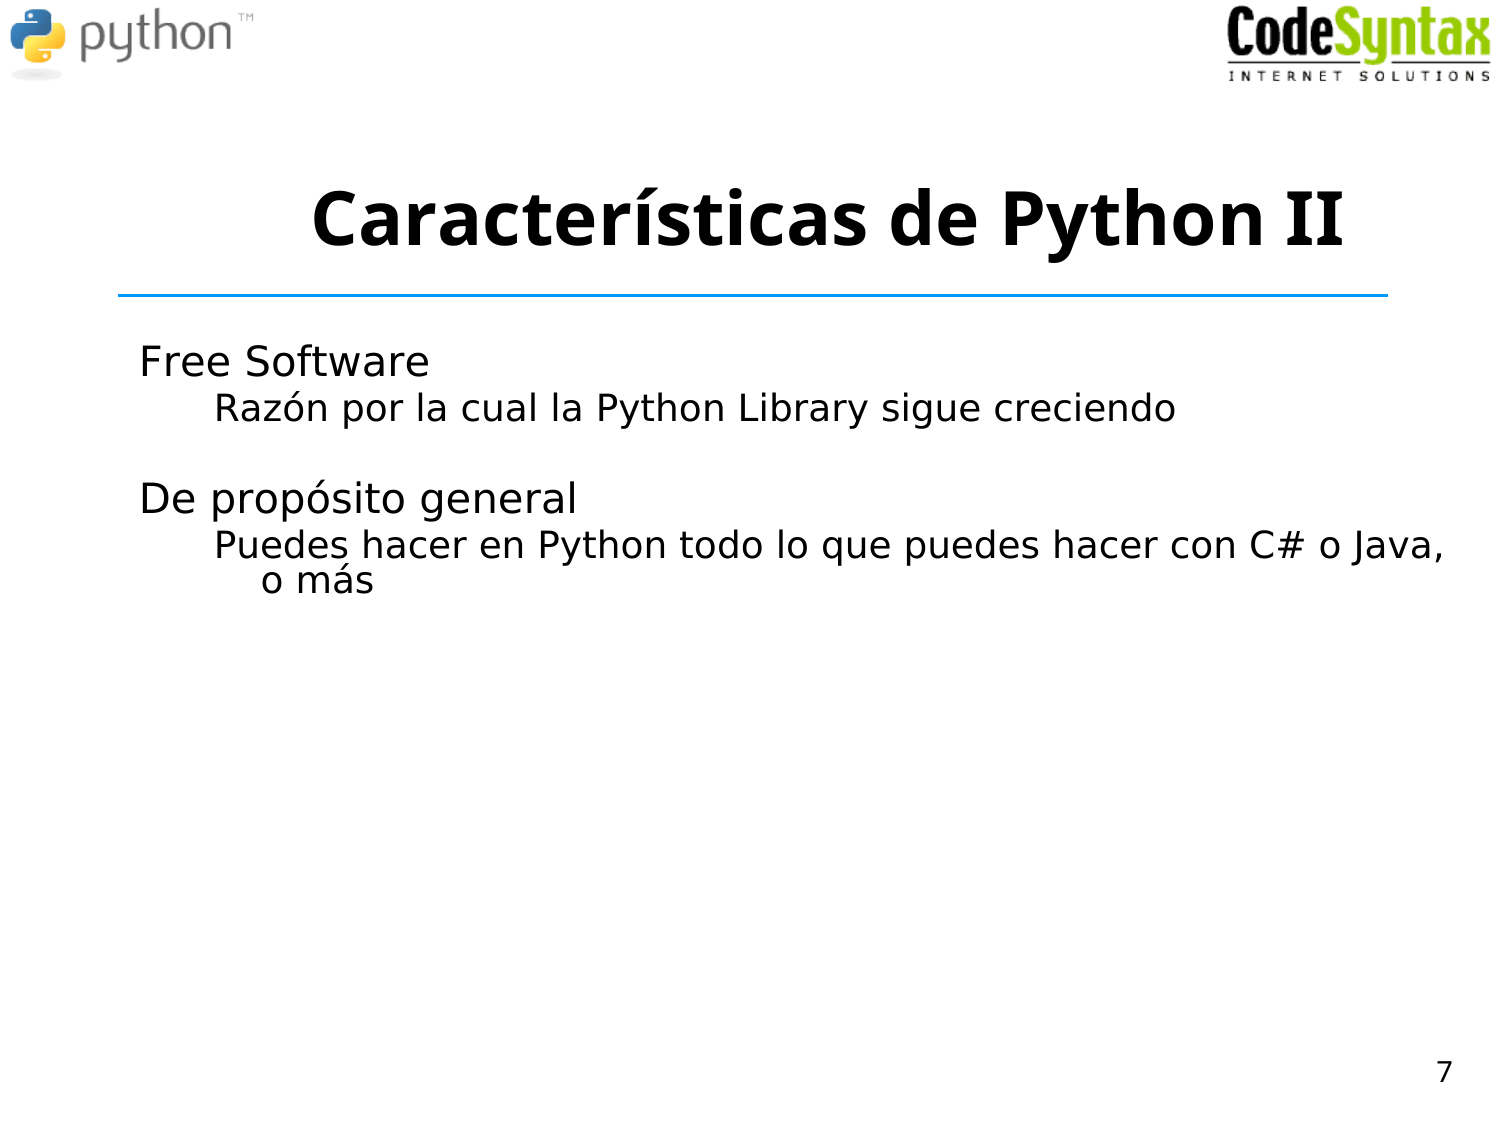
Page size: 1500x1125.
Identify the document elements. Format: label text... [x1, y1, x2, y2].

picture [1226, 5, 1500, 83]
title Características de Python II [188, 35, 1468, 276]
list Free Software Razón por la cual la Python Library sigue creciendo De propósito general Puedes hacer en Python todo lo que puedes hacer con C# o Java, o más [123, 337, 1469, 1047]
picture [0, 0, 286, 92]
